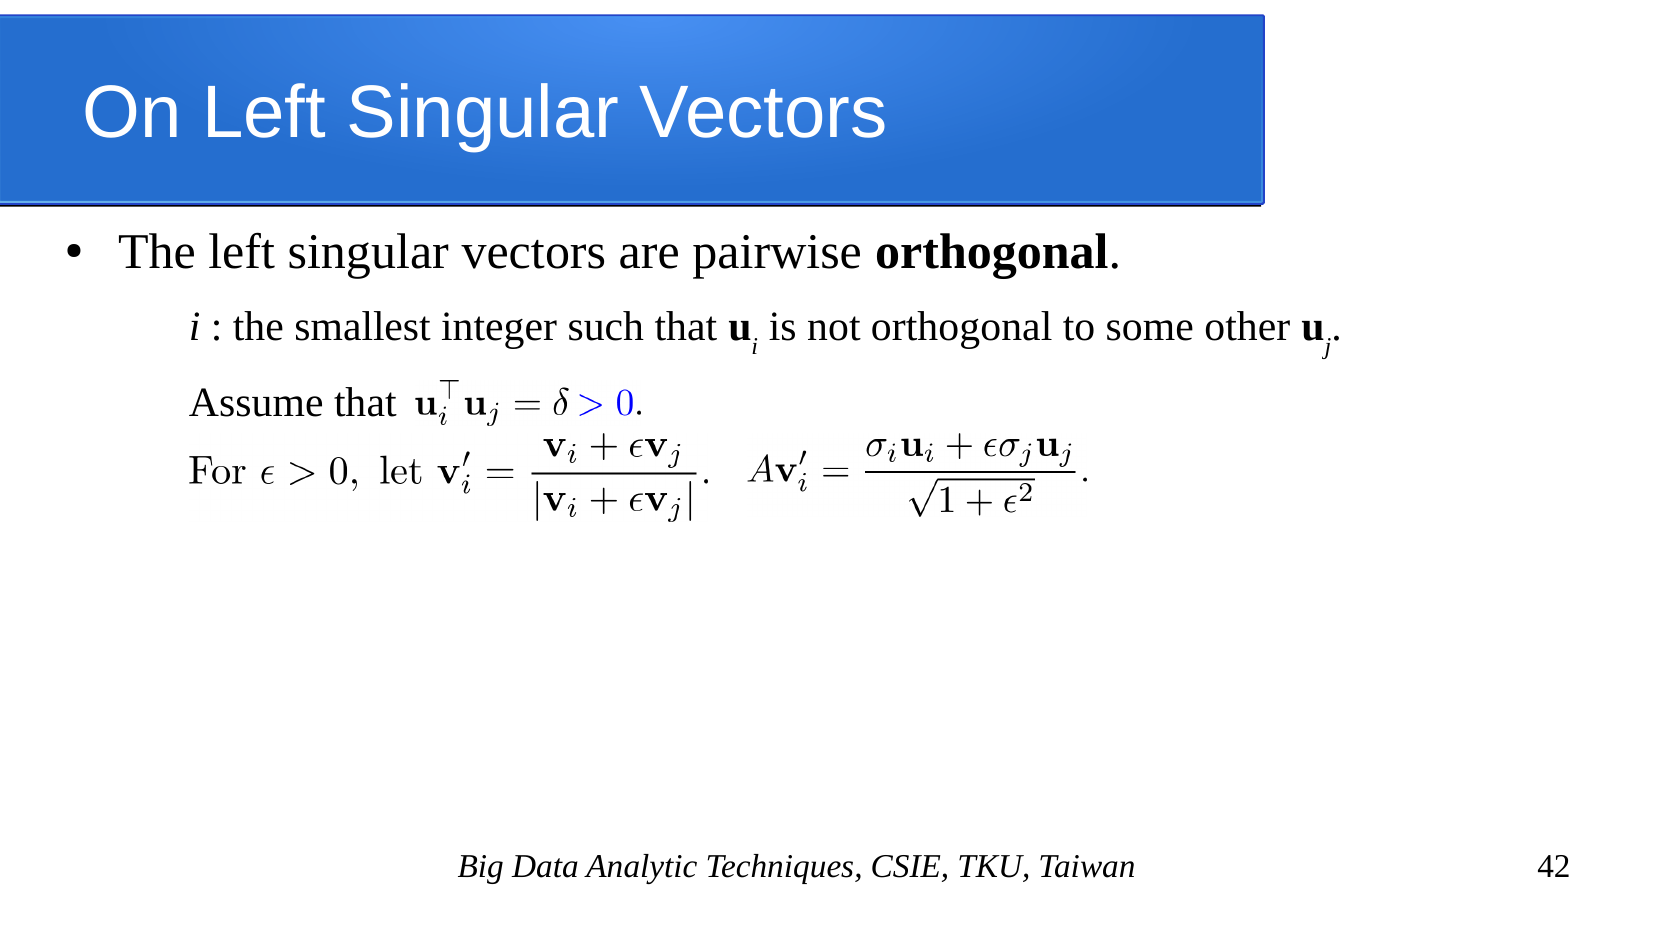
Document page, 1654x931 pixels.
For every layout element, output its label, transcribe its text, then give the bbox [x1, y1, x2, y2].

picture [747, 433, 1087, 517]
picture [415, 380, 641, 426]
picture [189, 433, 708, 523]
list The left singular vectors are pairwise orthogonal. i : the smallest integer such that ui is not orthogonal to some other uj. Assume that [47, 224, 1536, 764]
title On Left Singular Vectors [82, 35, 1235, 189]
